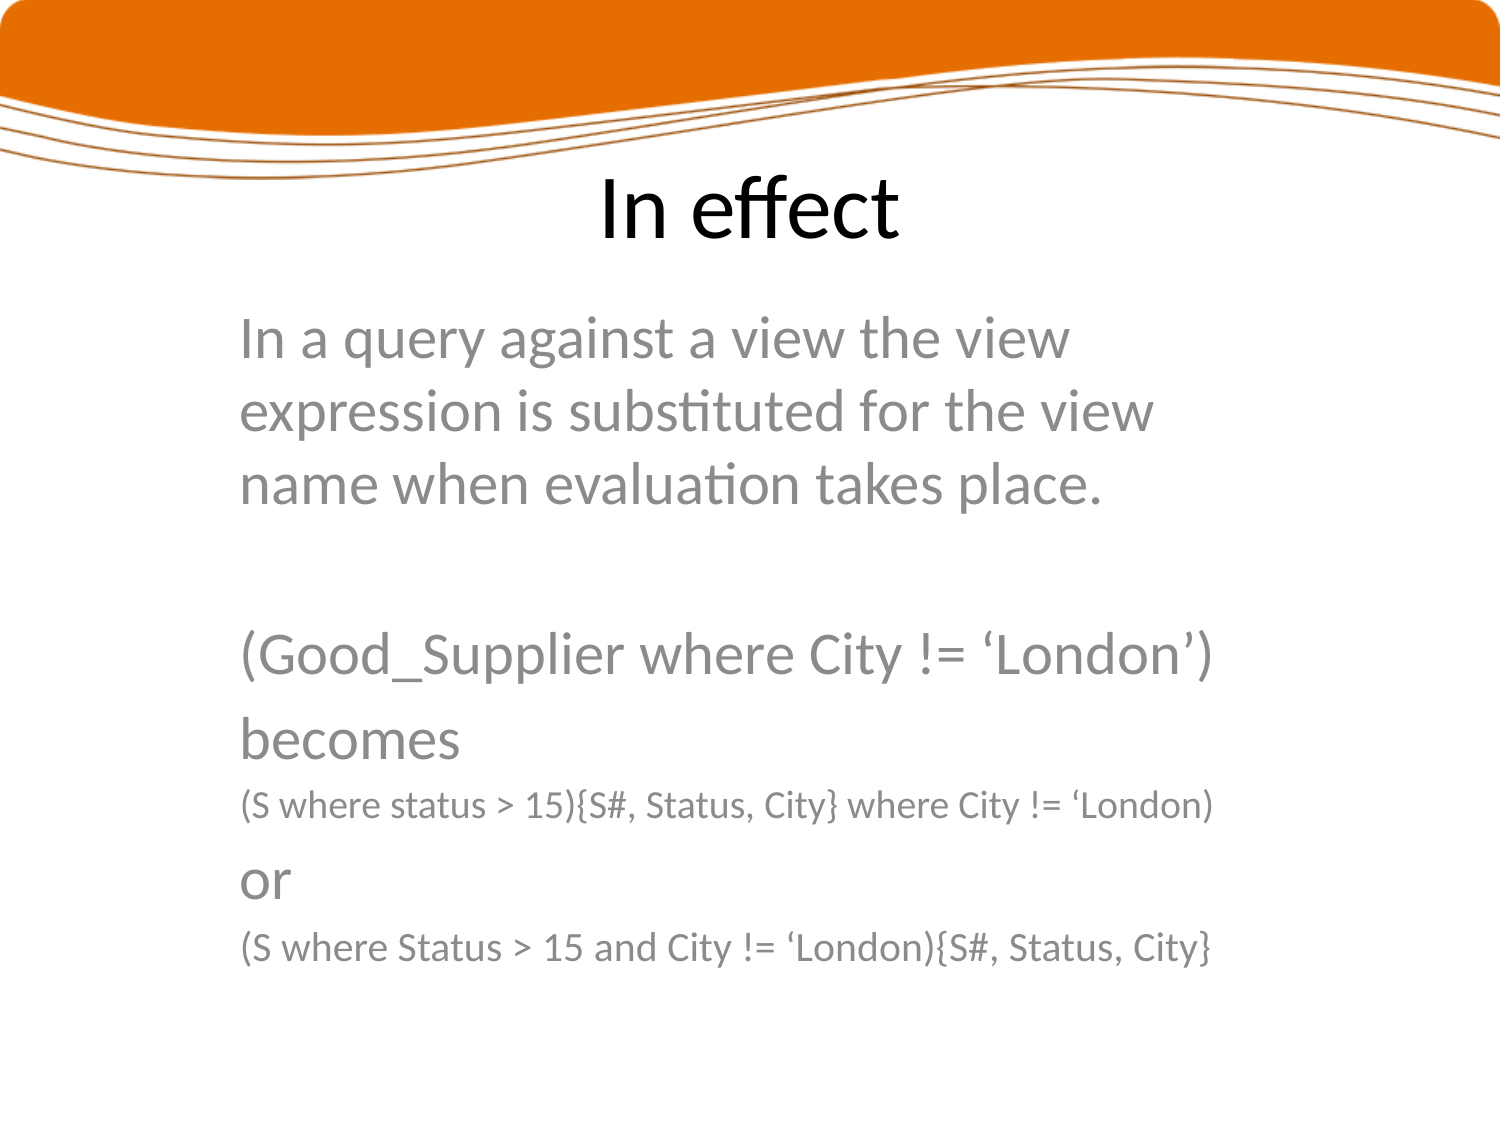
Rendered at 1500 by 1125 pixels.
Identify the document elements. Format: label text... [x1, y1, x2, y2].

text_box In a query against a view the view expression is substituted for the view name when evaluation takes place. (Good_Supplier where City != ‘London’) becomes (S where status > 15){S#, Status, City} where City != ‘London) or (S where Status > 15 and City != ‘London){S#, Status, City} [225, 290, 1275, 988]
picture [0, 0, 1500, 180]
text_box In effect [75, 125, 1425, 279]
